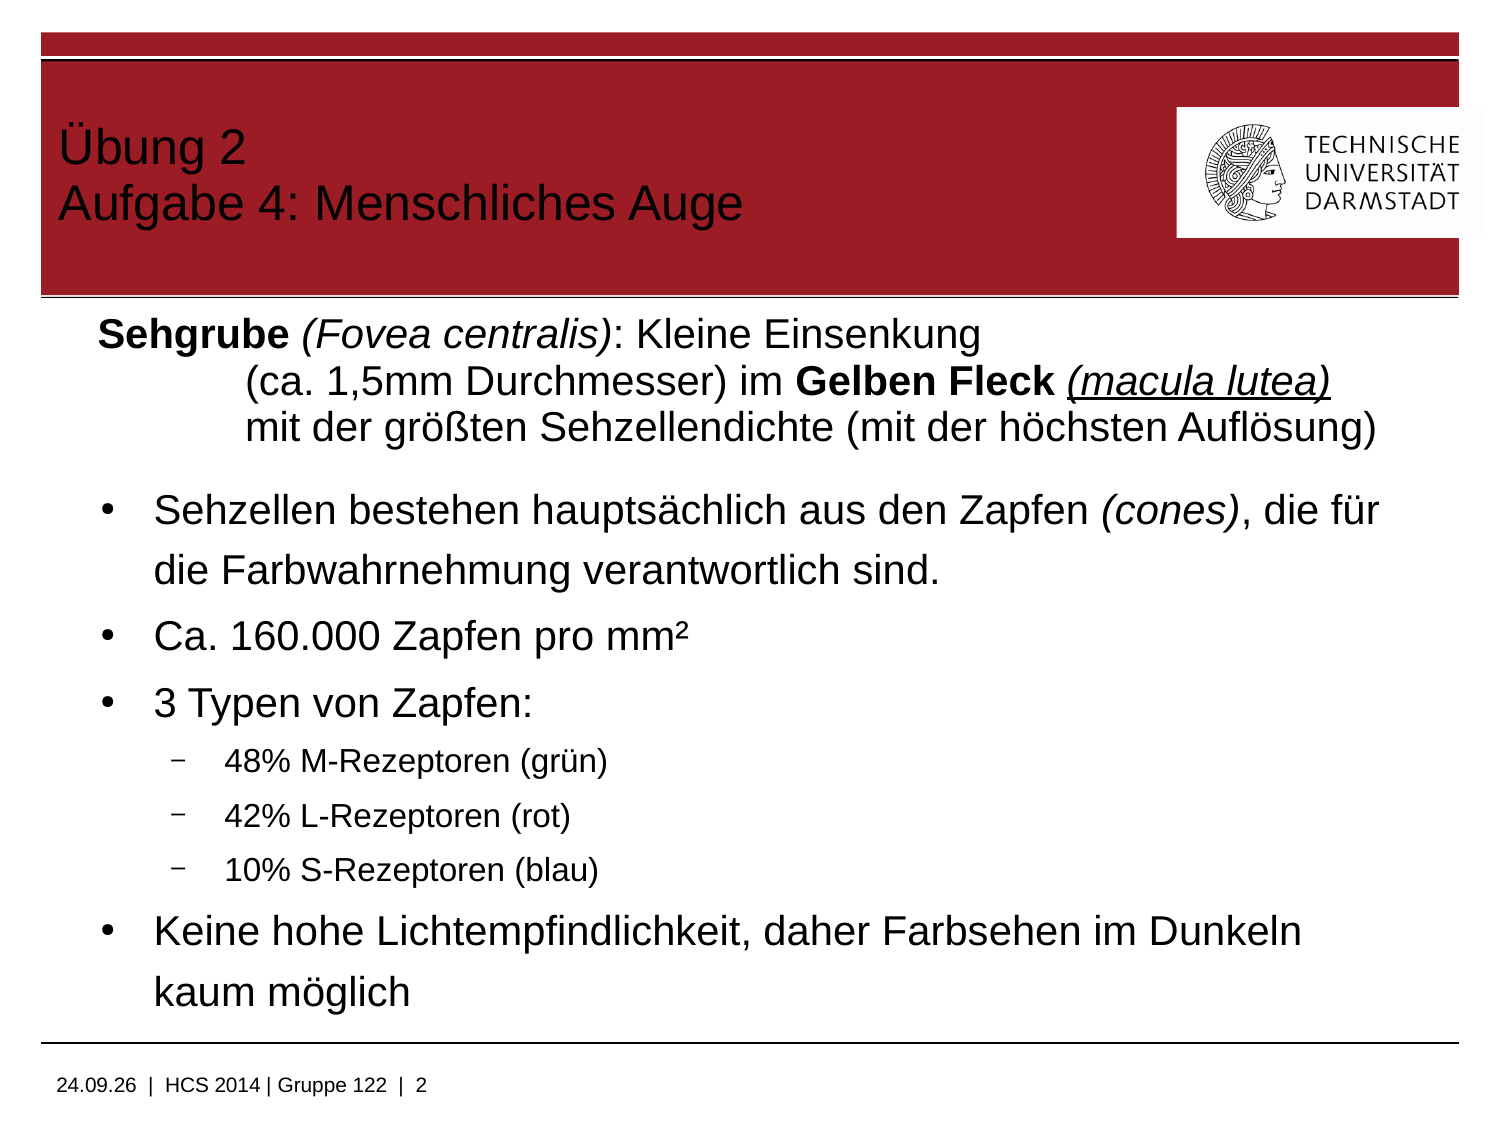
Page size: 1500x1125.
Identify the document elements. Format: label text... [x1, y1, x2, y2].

text_box Sehgrube (Fovea centralis): Kleine Einsenkung (ca. 1,5mm Durchmesser) im Gelben Fleck (macula lutea) mit der größten Sehzellendichte (mit der höchsten Auflösung) [47, 303, 1406, 461]
picture [1176, 107, 1484, 238]
list Sehzellen bestehen hauptsächlich aus den Zapfen (cones), die für die Farbwahrnehmung verantwortlich sind. Ca. 160.000 Zapfen pro mm² 3 Typen von Zapfen: 48% M-Rezeptoren (grün) 42% L-Rezeptoren (rot) 10% S-Rezeptoren (blau) Keine hohe Lichtempfindlichkeit, daher Farbsehen im Dunkeln kaum möglich [82, 472, 1403, 1125]
title Übung 2 Aufgabe 4: Menschliches Auge [58, 106, 1149, 244]
